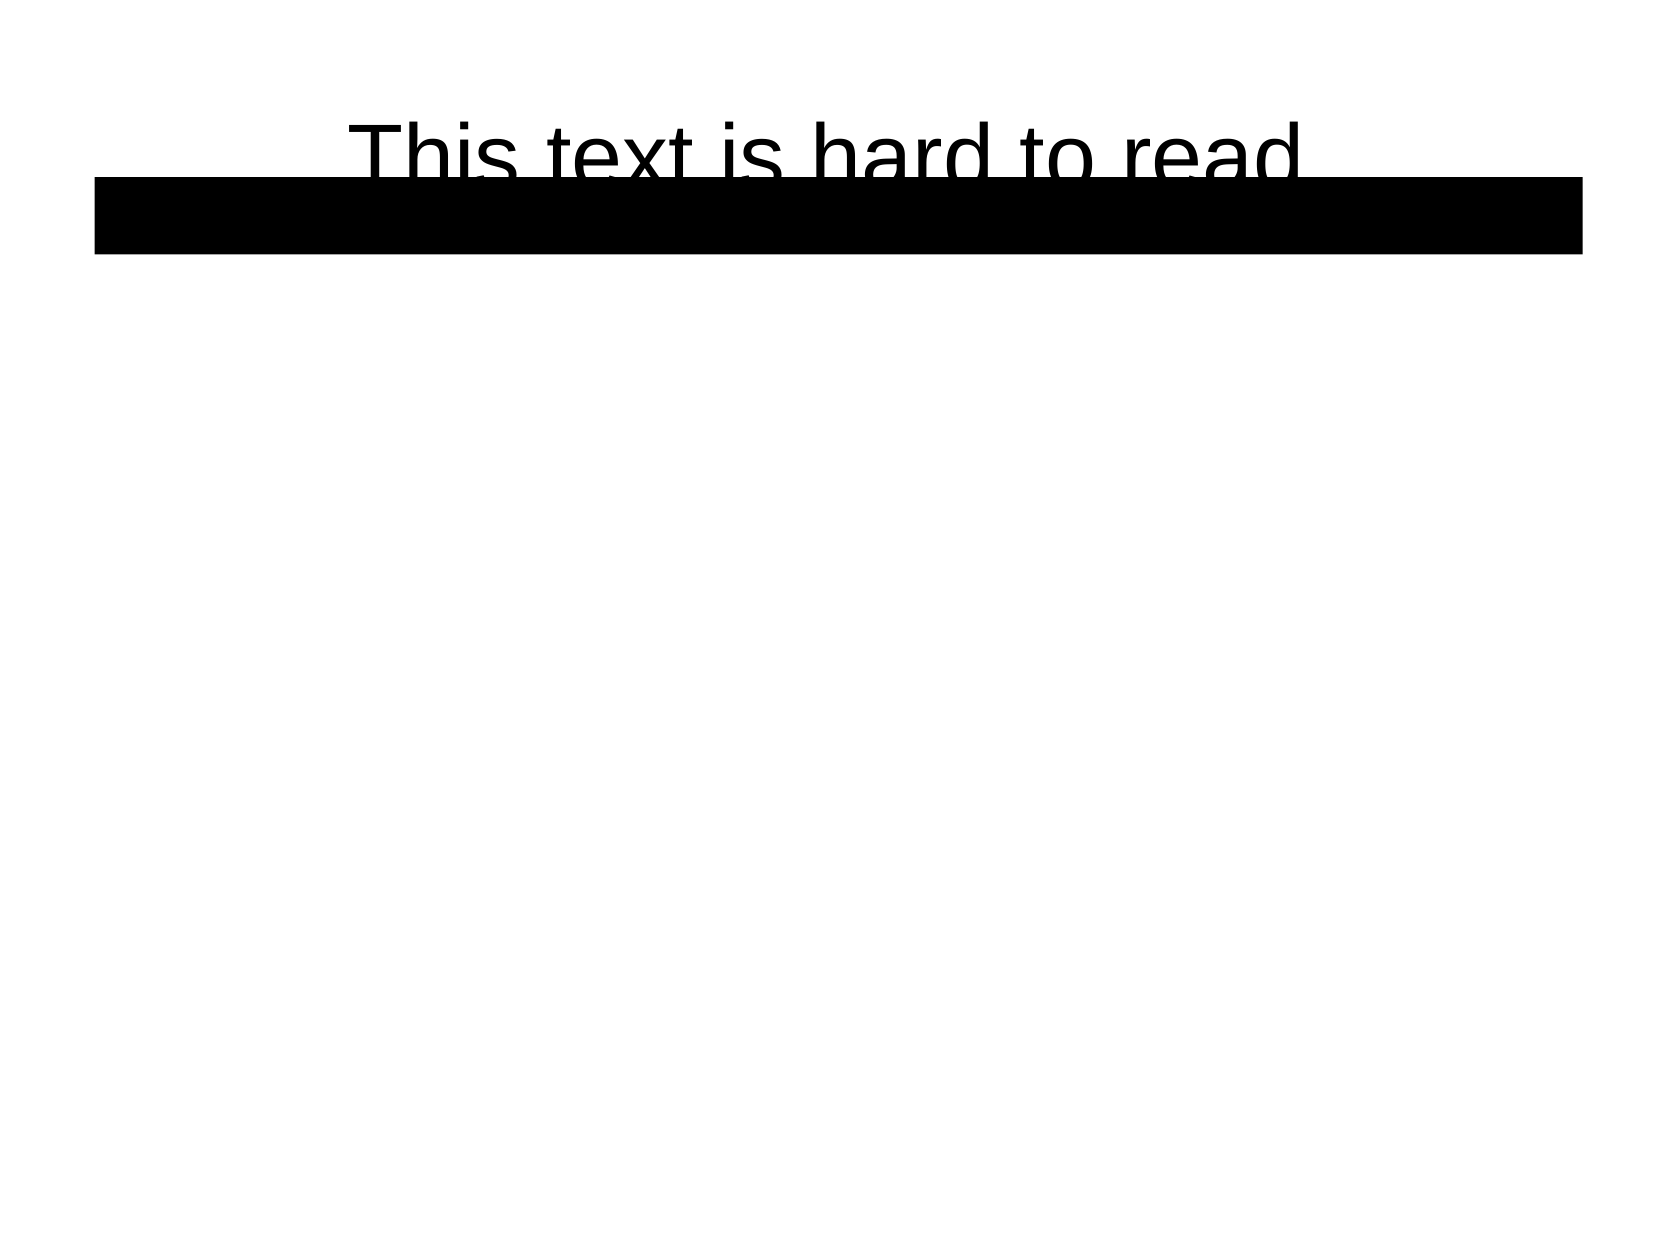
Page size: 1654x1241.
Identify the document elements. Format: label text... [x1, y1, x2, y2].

title This text is hard to read [82, 52, 1571, 260]
title [94, 177, 1583, 255]
